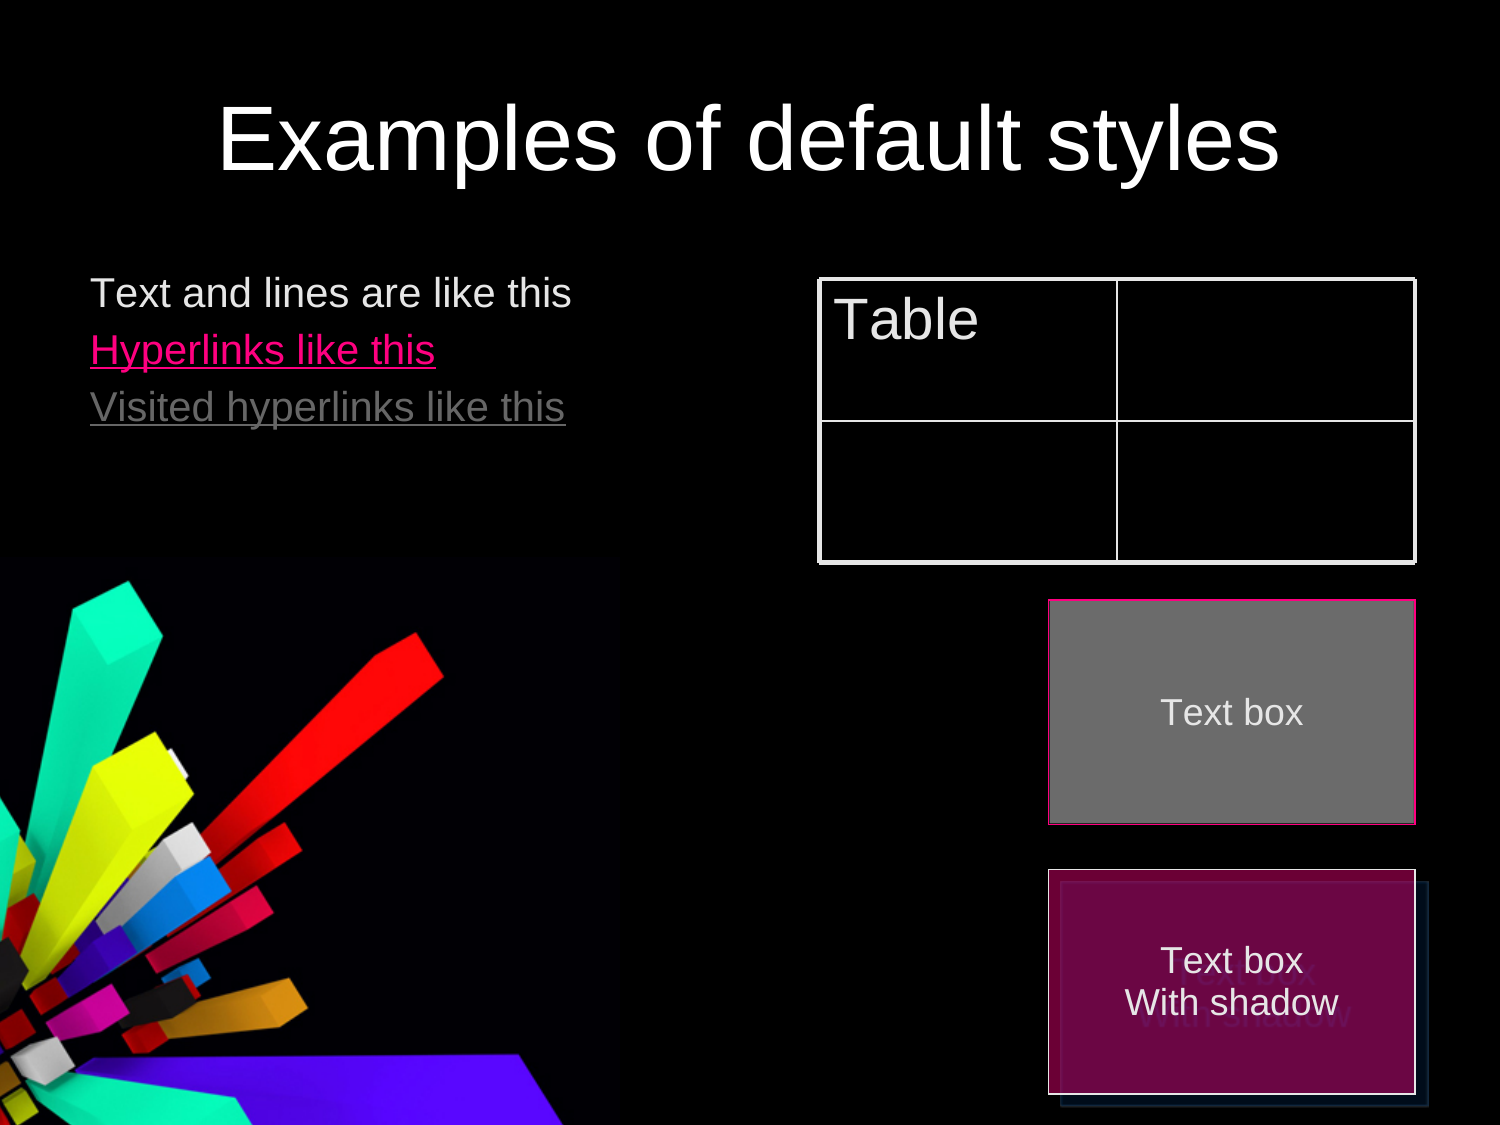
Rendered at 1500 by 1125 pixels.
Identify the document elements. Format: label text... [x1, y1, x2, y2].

text_box Text box [1048, 599, 1415, 825]
text_box Table [822, 281, 1116, 420]
title Examples of default styles [75, 45, 1426, 233]
list Text and lines are like this Hyperlinks like this Visited hyperlinks like this [75, 262, 738, 870]
text_box Text box With shadow [1048, 869, 1415, 1094]
picture [0, 557, 621, 1125]
